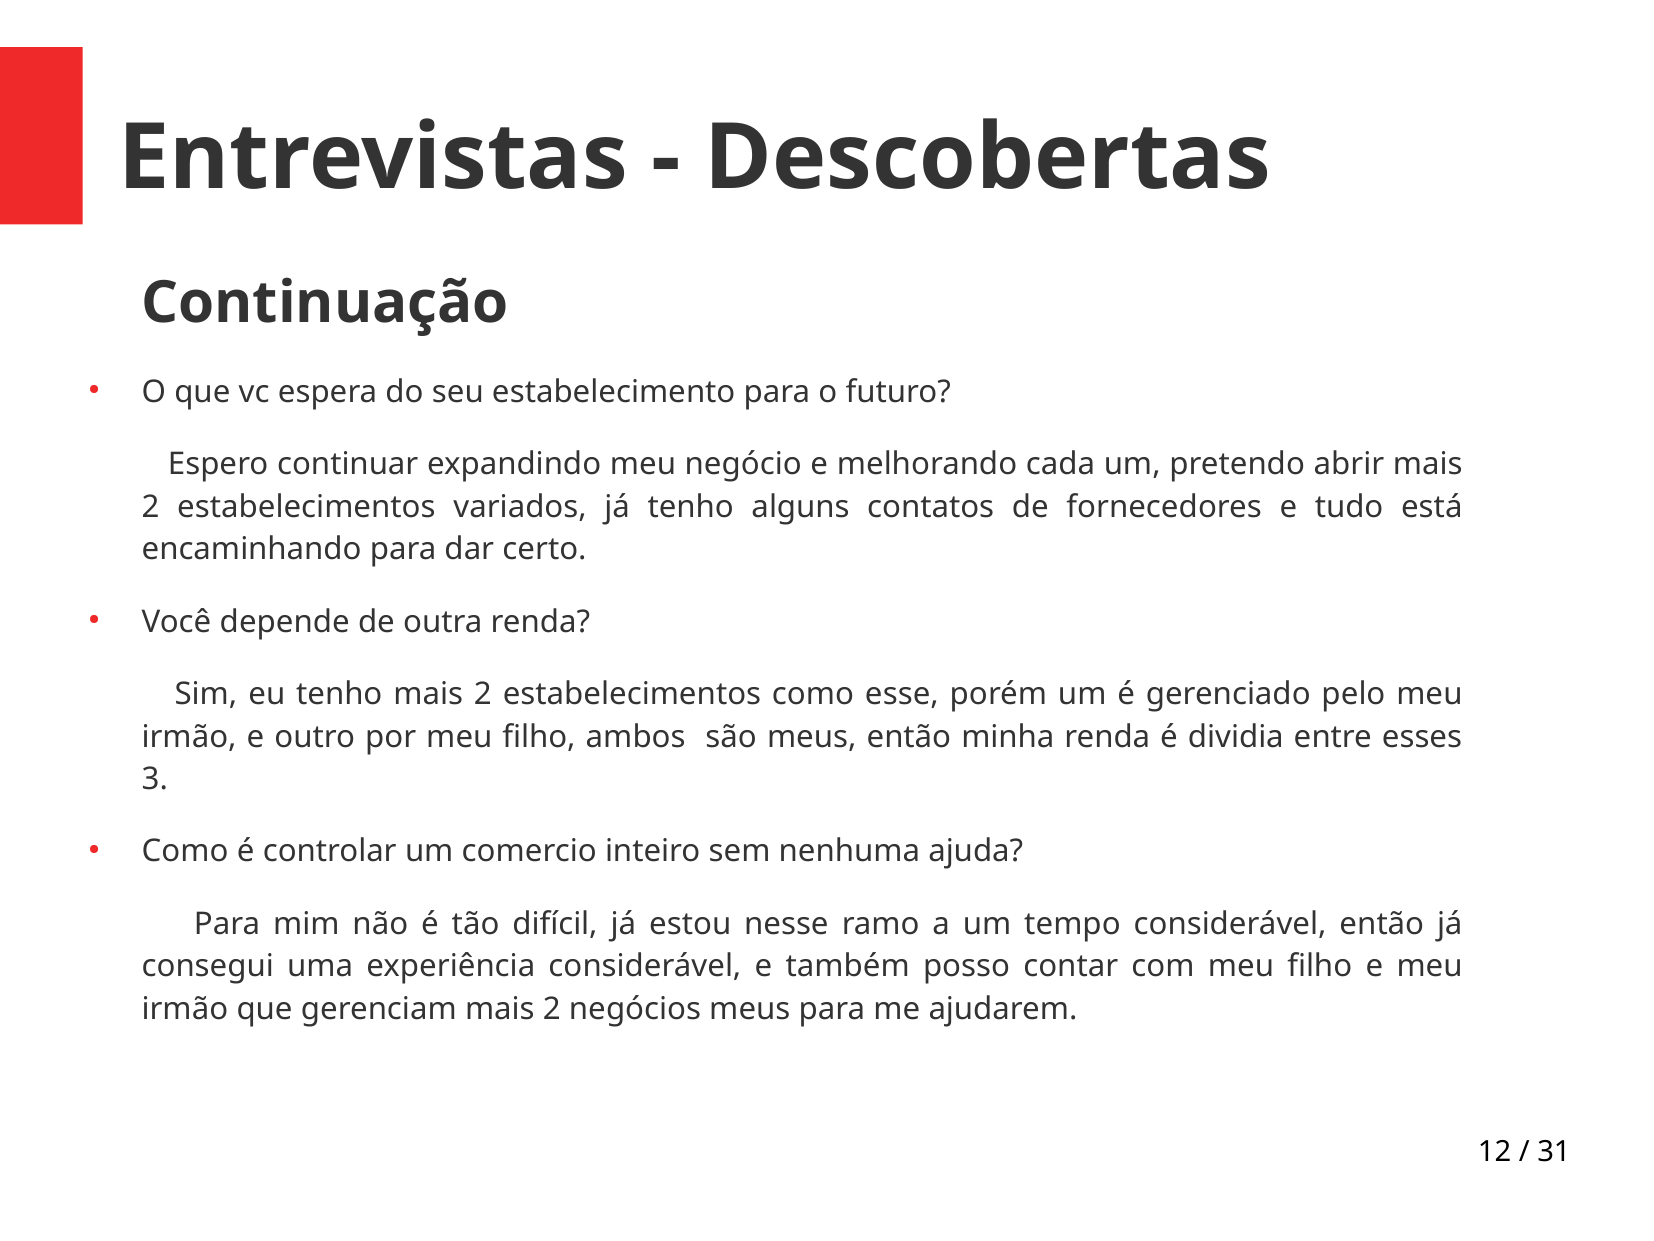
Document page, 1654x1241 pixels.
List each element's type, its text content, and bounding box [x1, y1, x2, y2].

title Entrevistas - Descobertas [118, 49, 1571, 257]
list Continuação O que vc espera do seu estabelecimento para o futuro? Espero continuar expandindo meu negócio e melhorando cada um, pretendo abrir mais 2 estabelecimentos variados, já tenho alguns contatos de fornecedores e tudo está encaminhando para dar certo. Você depende de outra renda? Sim, eu tenho mais 2 estabelecimentos como esse, porém um é gerenciado pelo meu irmão, e outro por meu filho, ambos são meus, então minha renda é dividia entre esses 3. Como é controlar um comercio inteiro sem nenhuma ajuda? Para mim não é tão difícil, já estou nesse ramo a um tempo considerável, então já consegui uma experiência considerável, e também posso contar com meu filho e meu irmão que gerenciam mais 2 negócios meus para me ajudarem. [70, 259, 1465, 1063]
